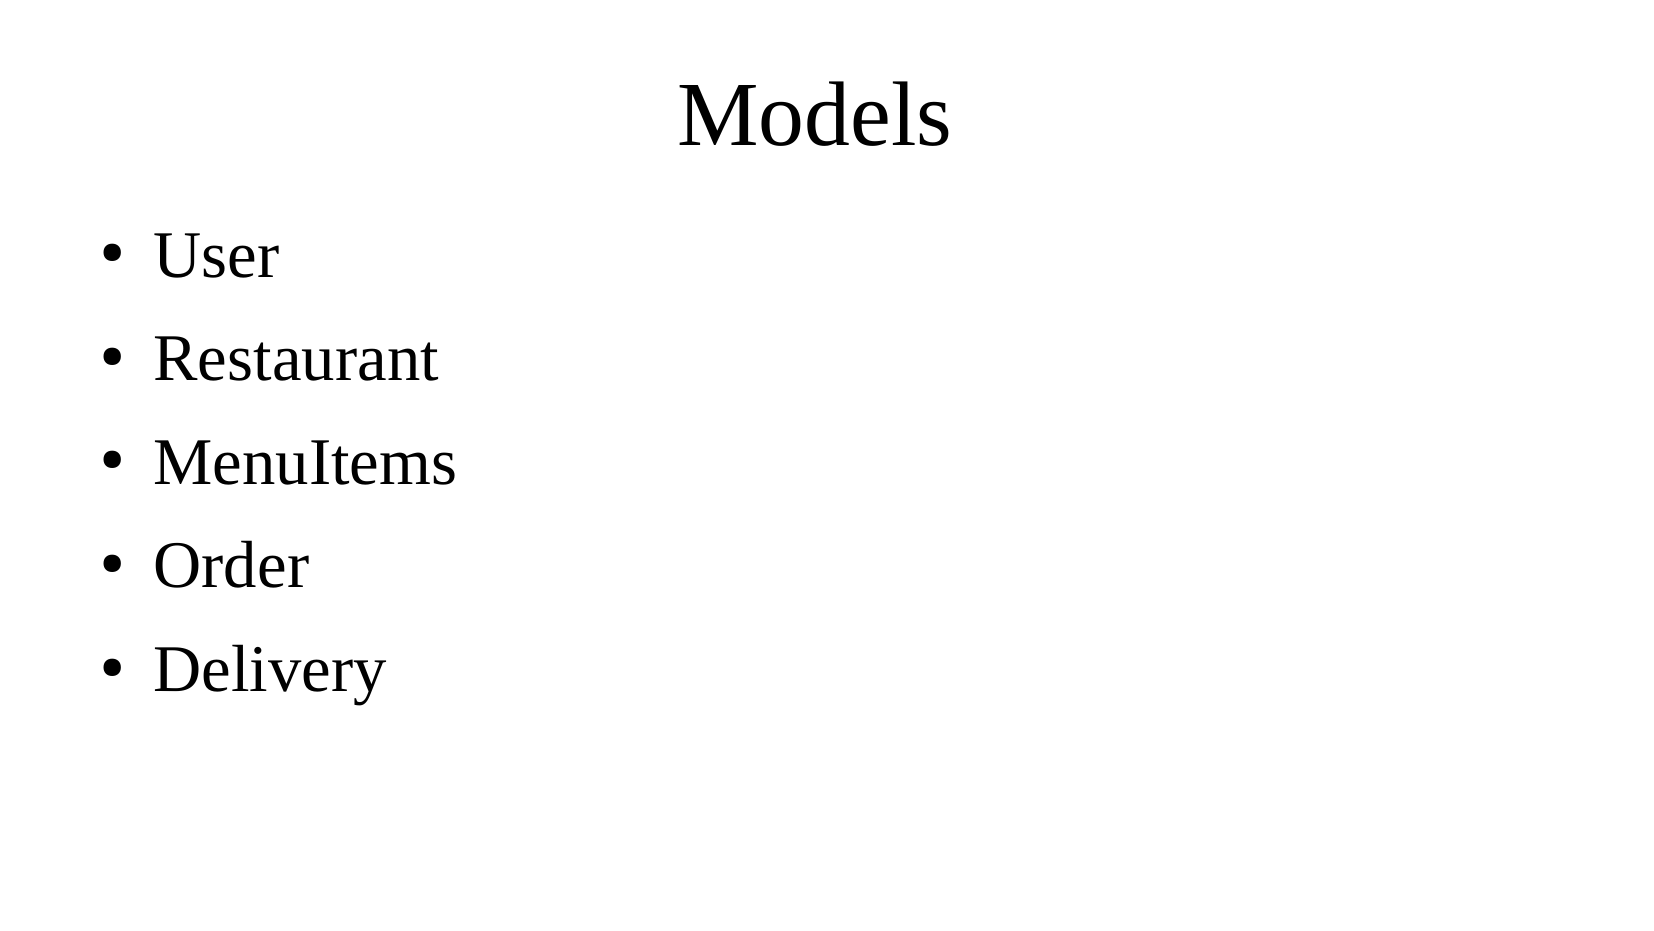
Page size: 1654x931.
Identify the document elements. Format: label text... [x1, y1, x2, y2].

list User Restaurant MenuItems Order Delivery [82, 217, 1571, 758]
title Models [82, 37, 1571, 193]
